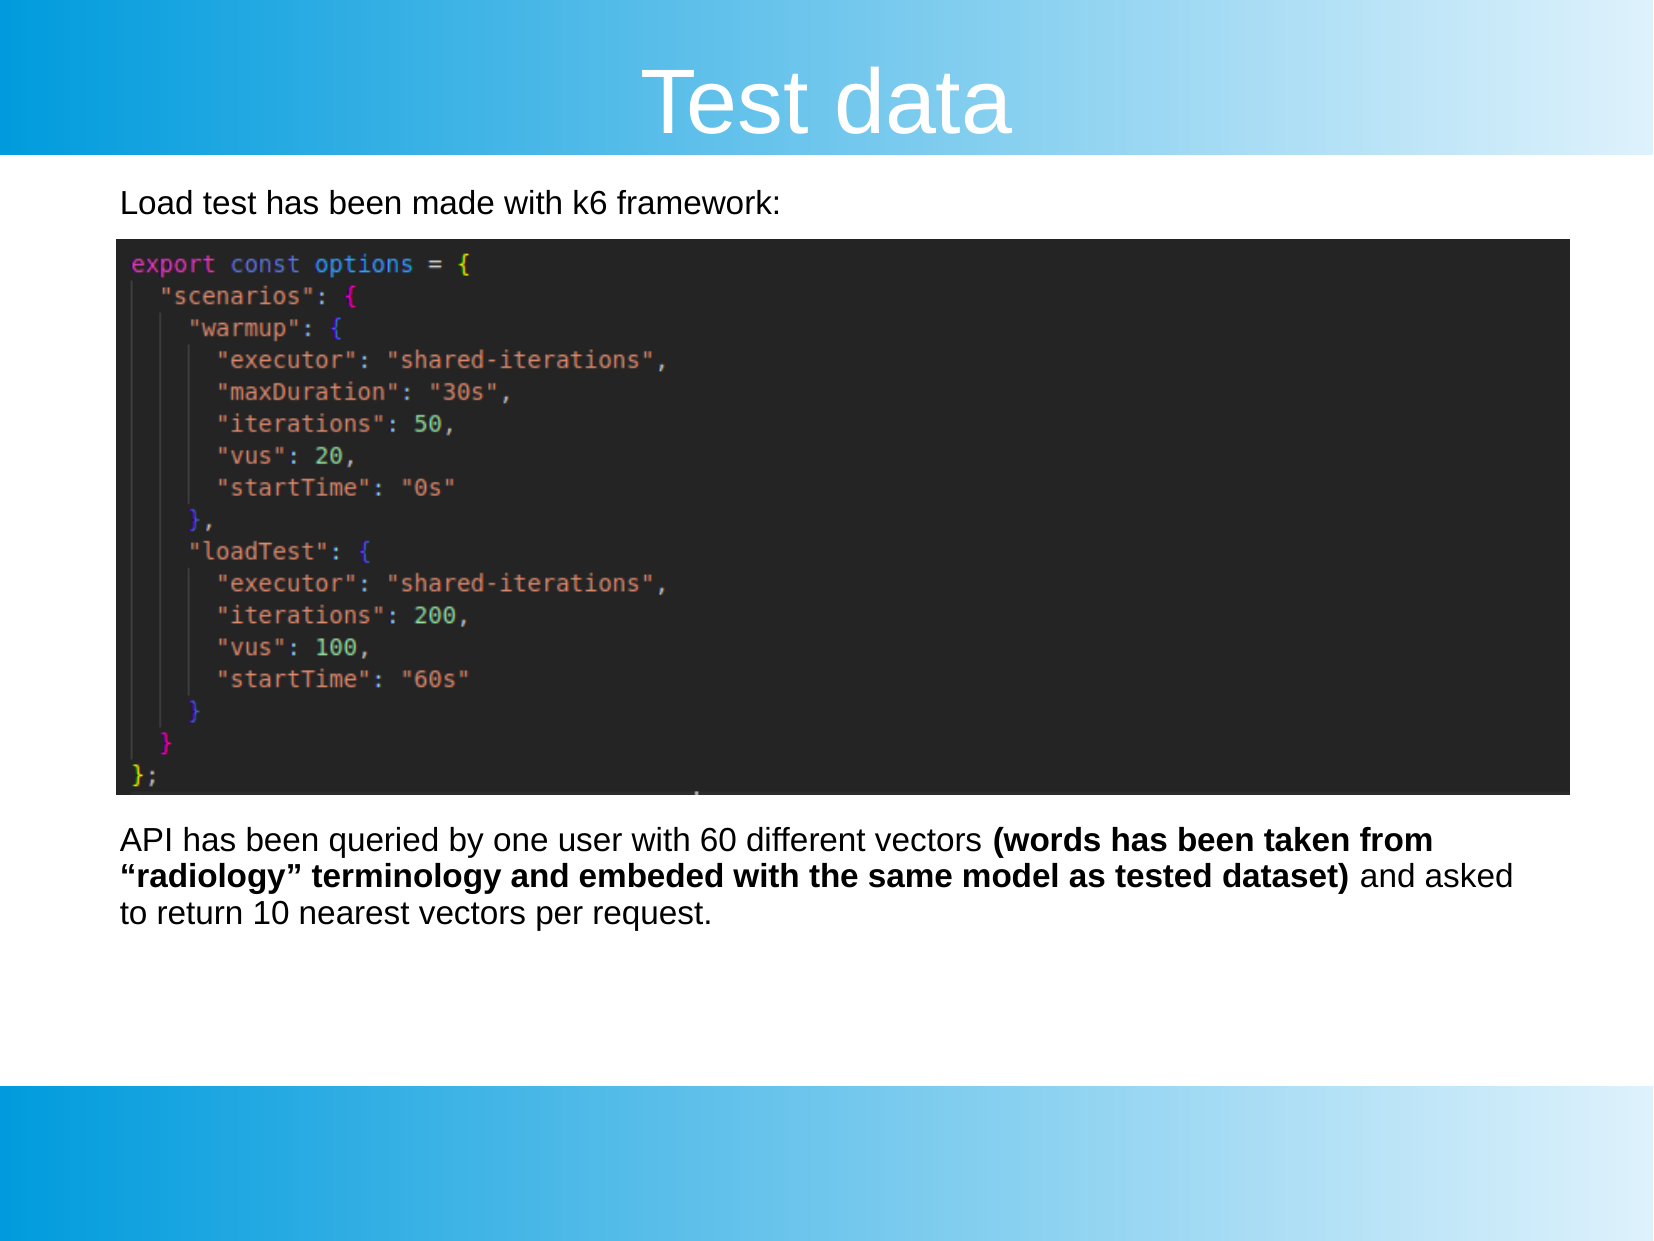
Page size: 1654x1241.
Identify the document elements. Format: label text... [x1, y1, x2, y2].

title Test data [82, 49, 1571, 155]
picture [116, 239, 1570, 796]
text_box Load test has been made with k6 framework: API has been queried by one user with 60 different vectors (words has been taken from “radiology” terminology and embeded with the same model as tested dataset) and asked to return 10 nearest vectors per request. [105, 177, 1546, 1066]
